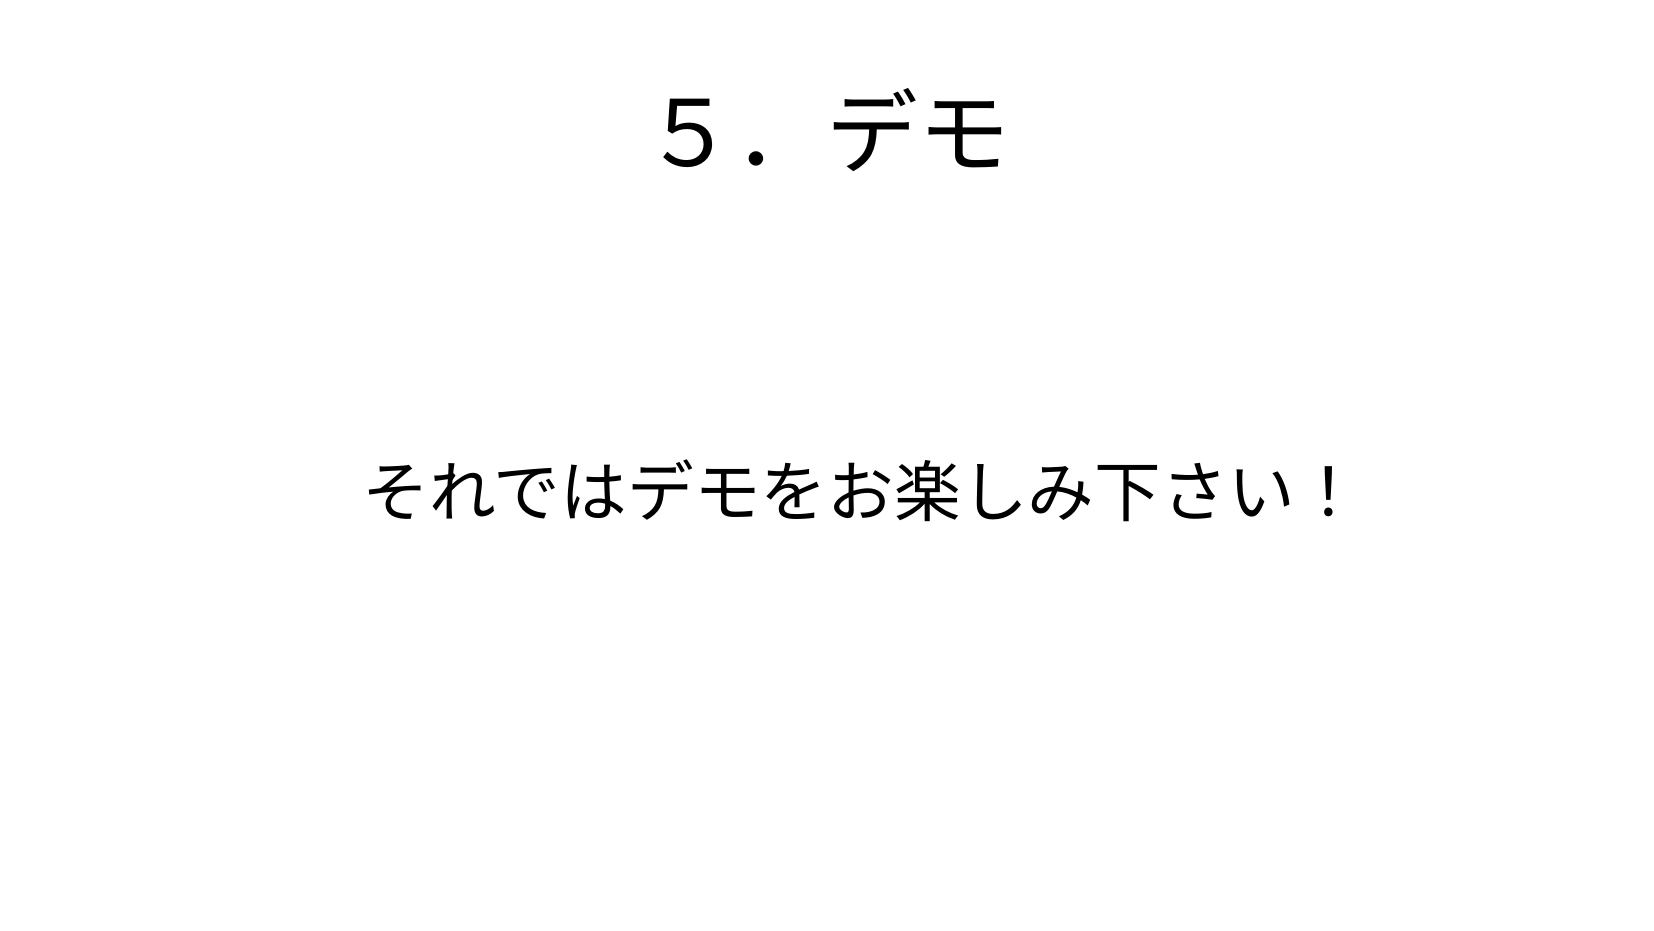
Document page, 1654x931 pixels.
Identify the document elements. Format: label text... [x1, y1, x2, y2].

title ５．デモ [82, 48, 1571, 205]
list それではデモをお楽しみ下さい！ [82, 217, 1571, 758]
